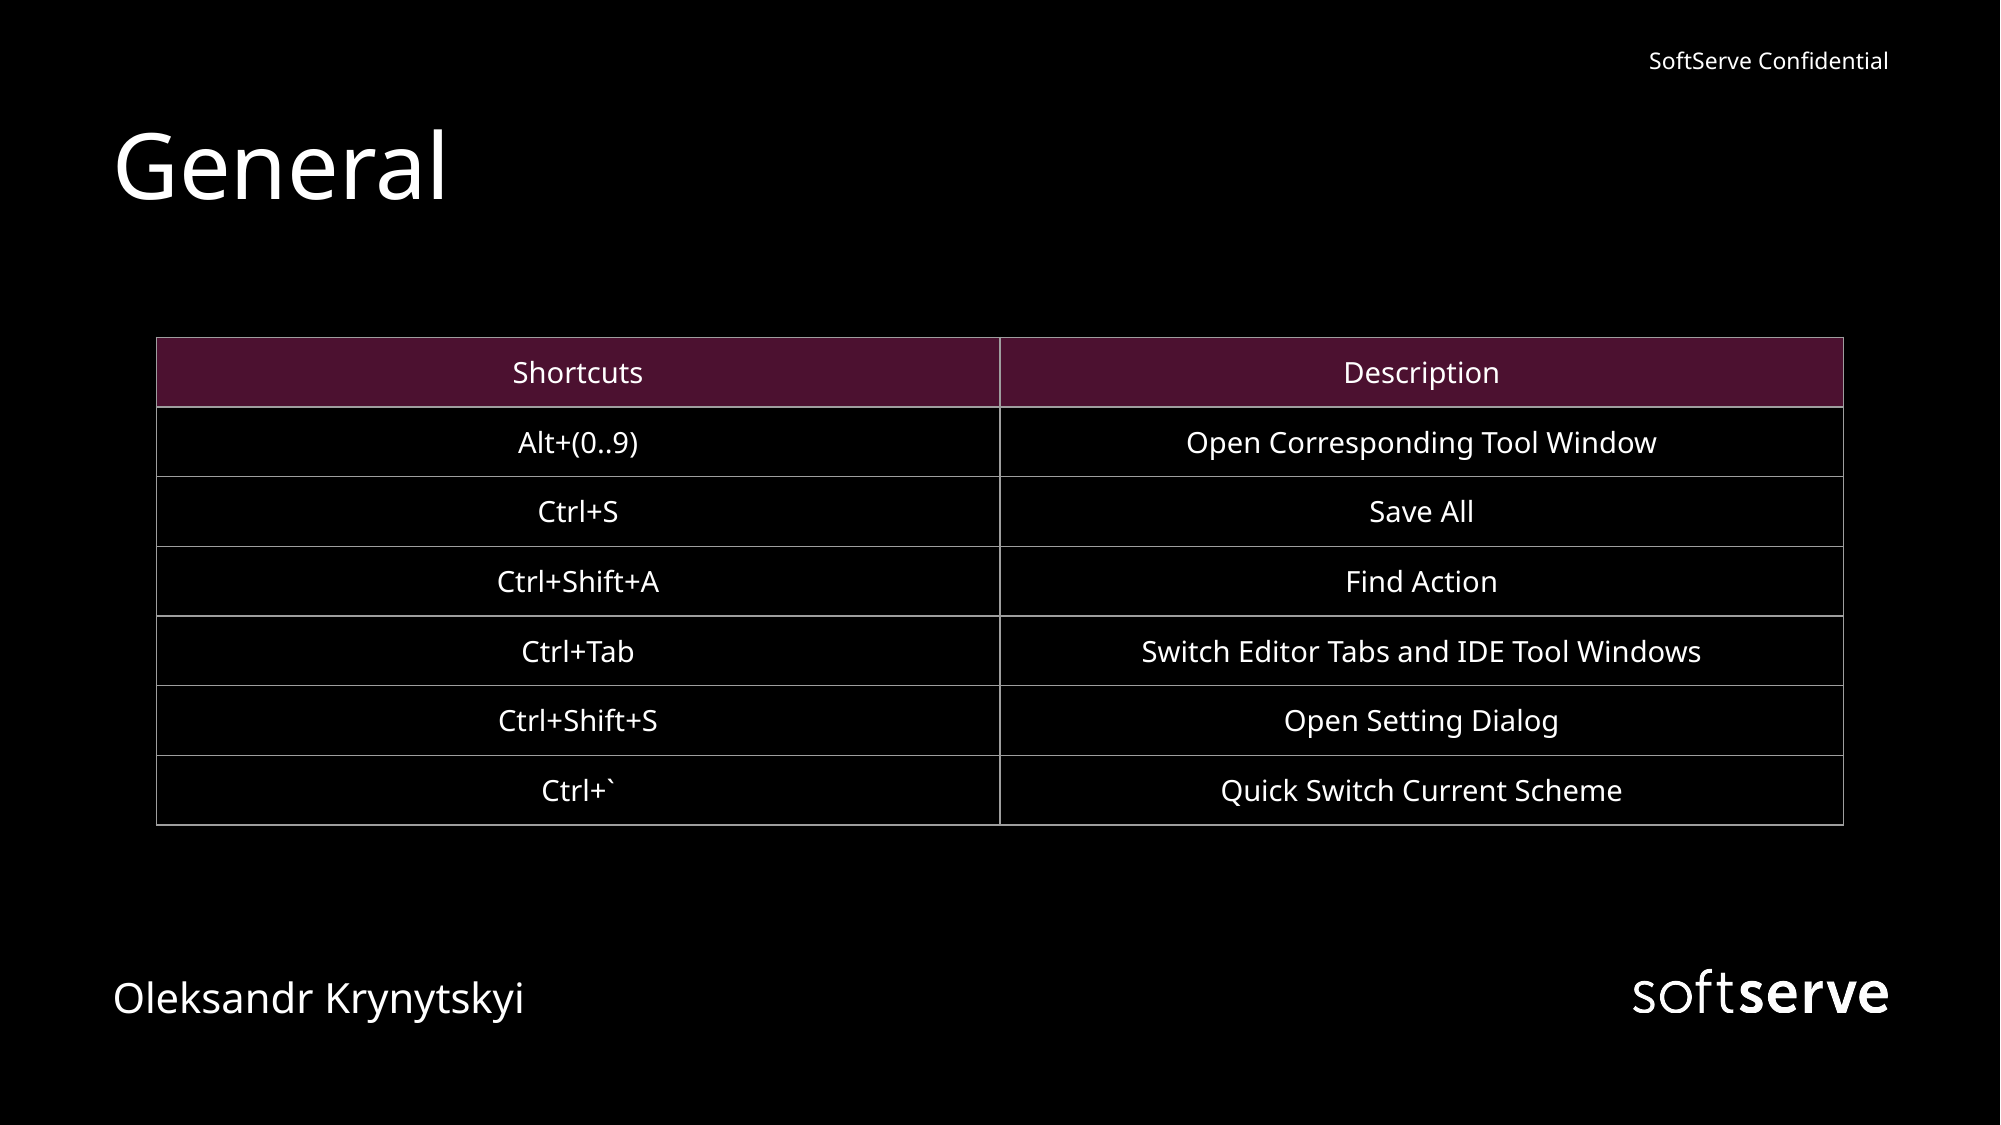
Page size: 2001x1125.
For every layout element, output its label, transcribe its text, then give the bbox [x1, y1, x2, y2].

table_cell Alt+(0..9) [157, 408, 999, 476]
table_cell Save All [1001, 477, 1843, 546]
table_cell Ctrl+Shift+S [157, 686, 999, 755]
table_cell Ctrl+Tab [157, 617, 999, 685]
table_header Description [1001, 338, 1843, 406]
table_cell Open Corresponding Tool Window [1001, 408, 1843, 476]
title General [112, 112, 1888, 225]
table_header Shortcuts [157, 338, 999, 406]
table_cell Find Action [1001, 547, 1843, 615]
list Oleksandr Krynytskyi [112, 970, 682, 1019]
picture [1633, 968, 1888, 1013]
table_cell Ctrl+` [157, 756, 999, 824]
table_cell Ctrl+Shift+A [157, 547, 999, 615]
table_cell Quick Switch Current Scheme [1001, 756, 1843, 824]
table_cell Switch Editor Tabs and IDE Tool Windows [1001, 617, 1843, 685]
table_cell Ctrl+S [157, 477, 999, 546]
table_cell Open Setting Dialog [1001, 686, 1843, 755]
